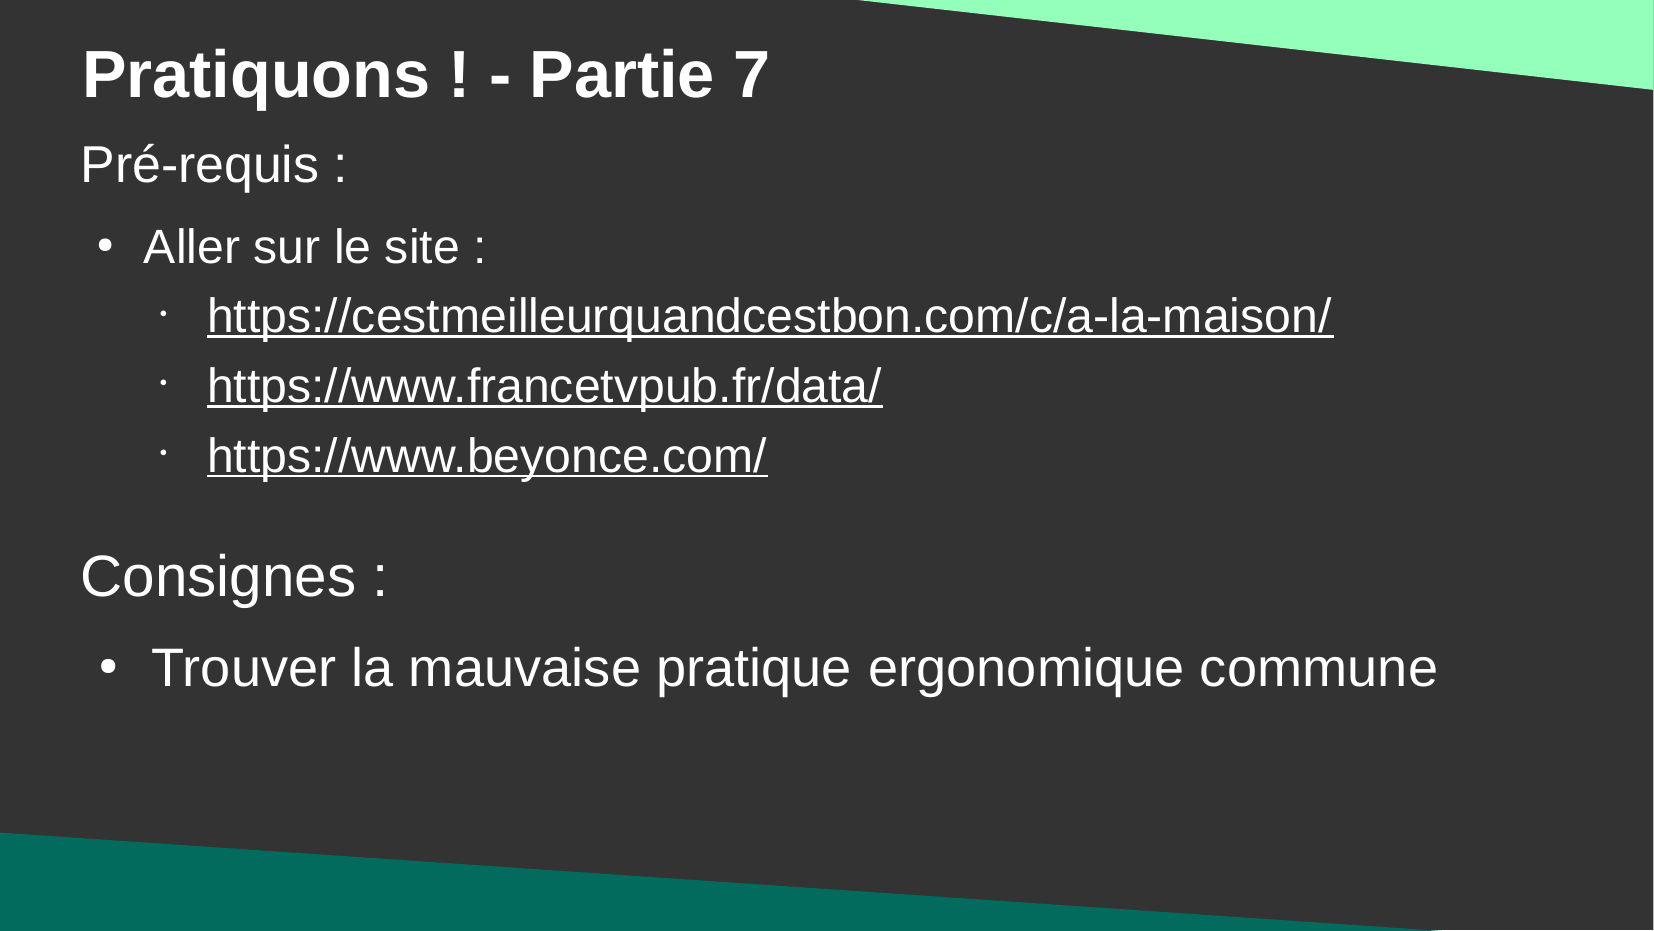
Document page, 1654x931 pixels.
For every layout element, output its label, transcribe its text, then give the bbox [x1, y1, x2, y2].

title Pratiquons ! - Partie 7 [82, 37, 1571, 114]
list Consignes : Trouver la mauvaise pratique ergonomique commune [80, 543, 1620, 721]
list Pré-requis : Aller sur le site : https://cestmeilleurquandcestbon.com/c/a-la-maison/ https://www.francetvpub.fr/data/ https://www.beyonce.com/ [80, 135, 1620, 485]
text_box [857, 0, 1654, 90]
